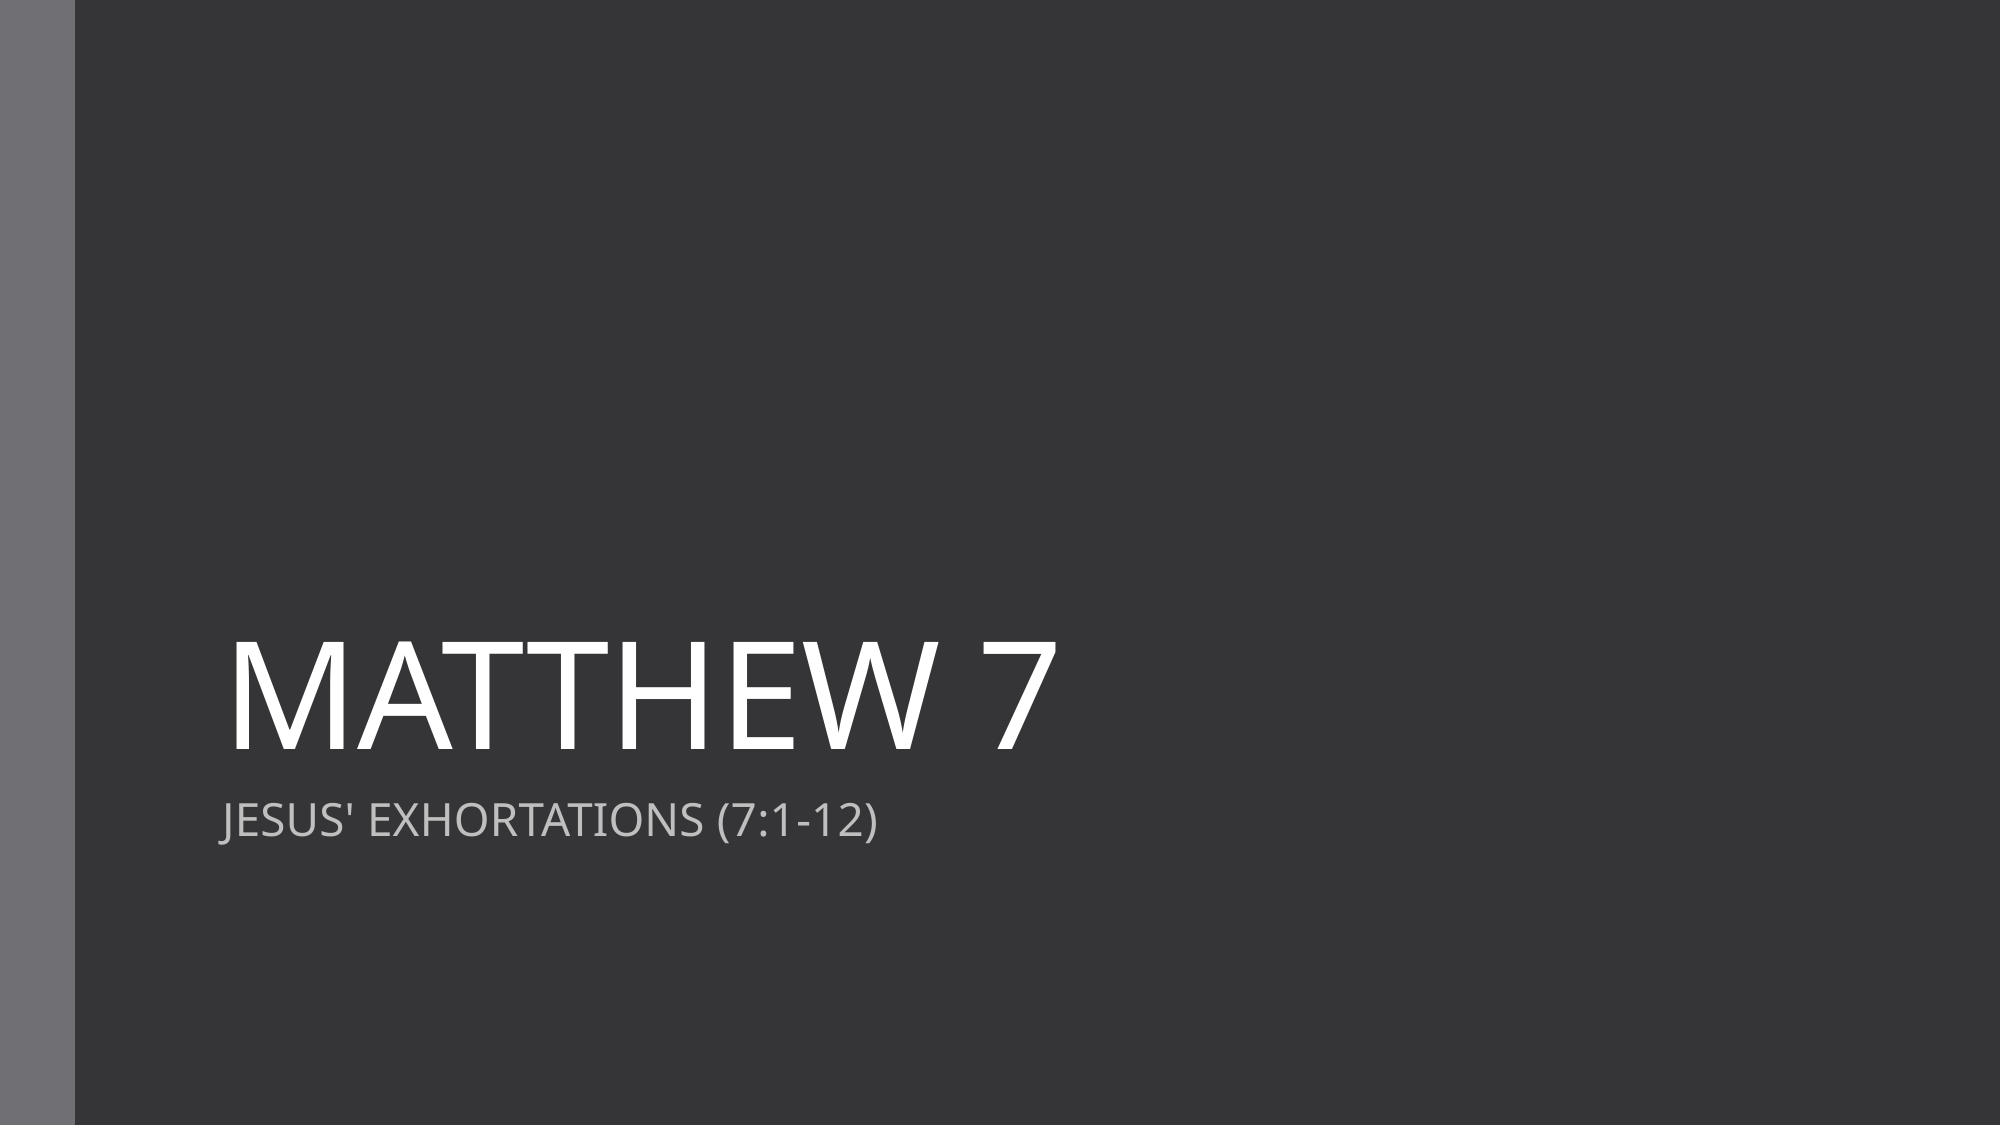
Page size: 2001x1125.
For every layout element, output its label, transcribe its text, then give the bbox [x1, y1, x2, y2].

subtitle JESUS' EXHORTATIONS (7:1-12) [206, 787, 1752, 1066]
title MATTHEW 7 [206, 124, 1752, 787]
